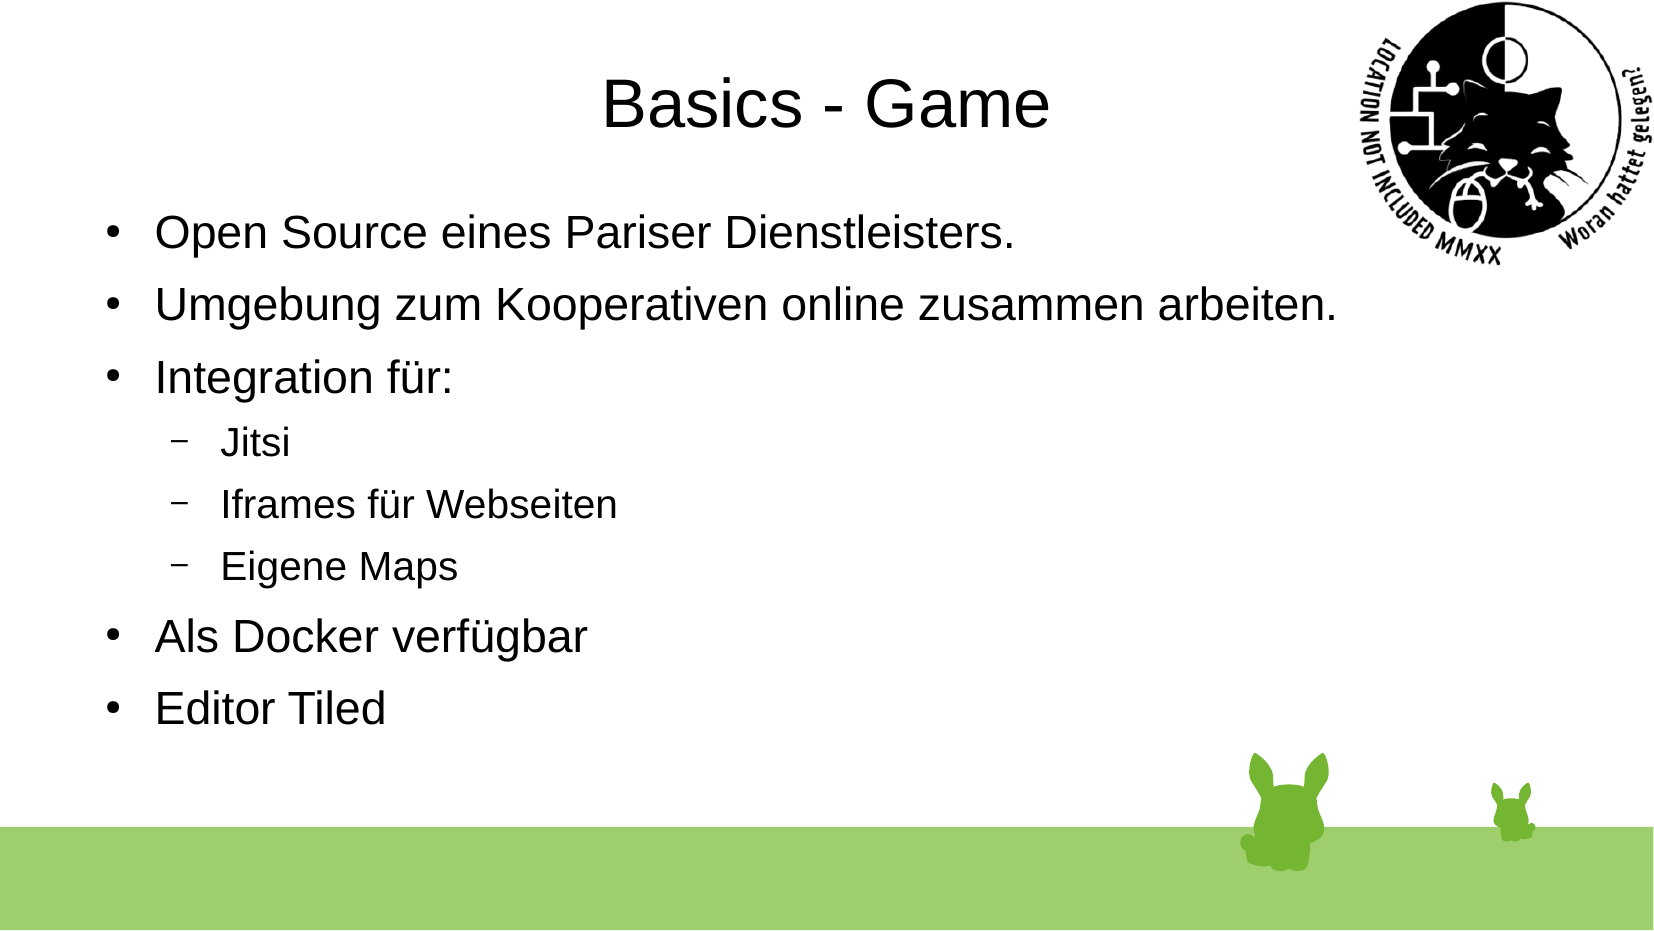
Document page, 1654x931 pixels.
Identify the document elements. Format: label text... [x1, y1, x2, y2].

title Basics - Game [88, 29, 1358, 178]
picture [1358, 0, 1654, 266]
list Open Source eines Pariser Dienstleisters. Umgebung zum Kooperativen online zusammen arbeiten. Integration für: Jitsi Iframes für Webseiten Eigene Maps Als Docker verfügbar Editor Tiled [88, 206, 1565, 739]
